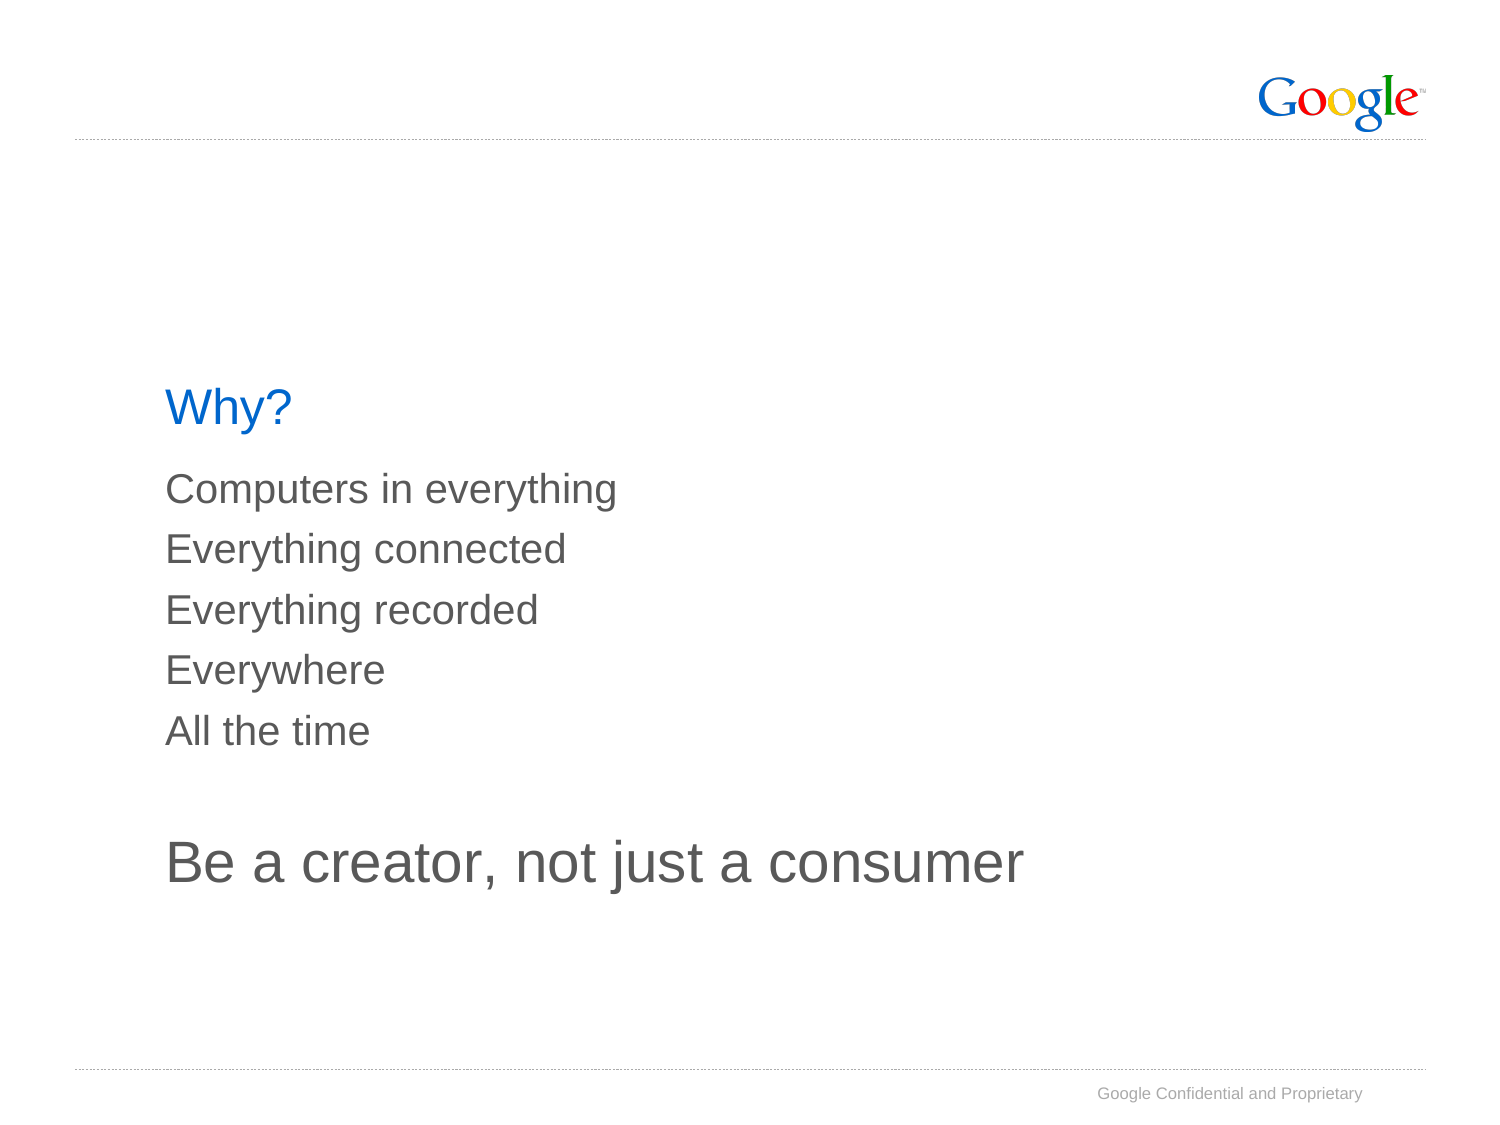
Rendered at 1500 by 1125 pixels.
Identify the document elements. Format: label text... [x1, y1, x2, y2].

picture [1259, 75, 1426, 132]
title Why? [150, 253, 1351, 443]
list Computers in everything Everything connected Everything recorded Everywhere All the time Be a creator, not just a consumer [150, 454, 1351, 1035]
